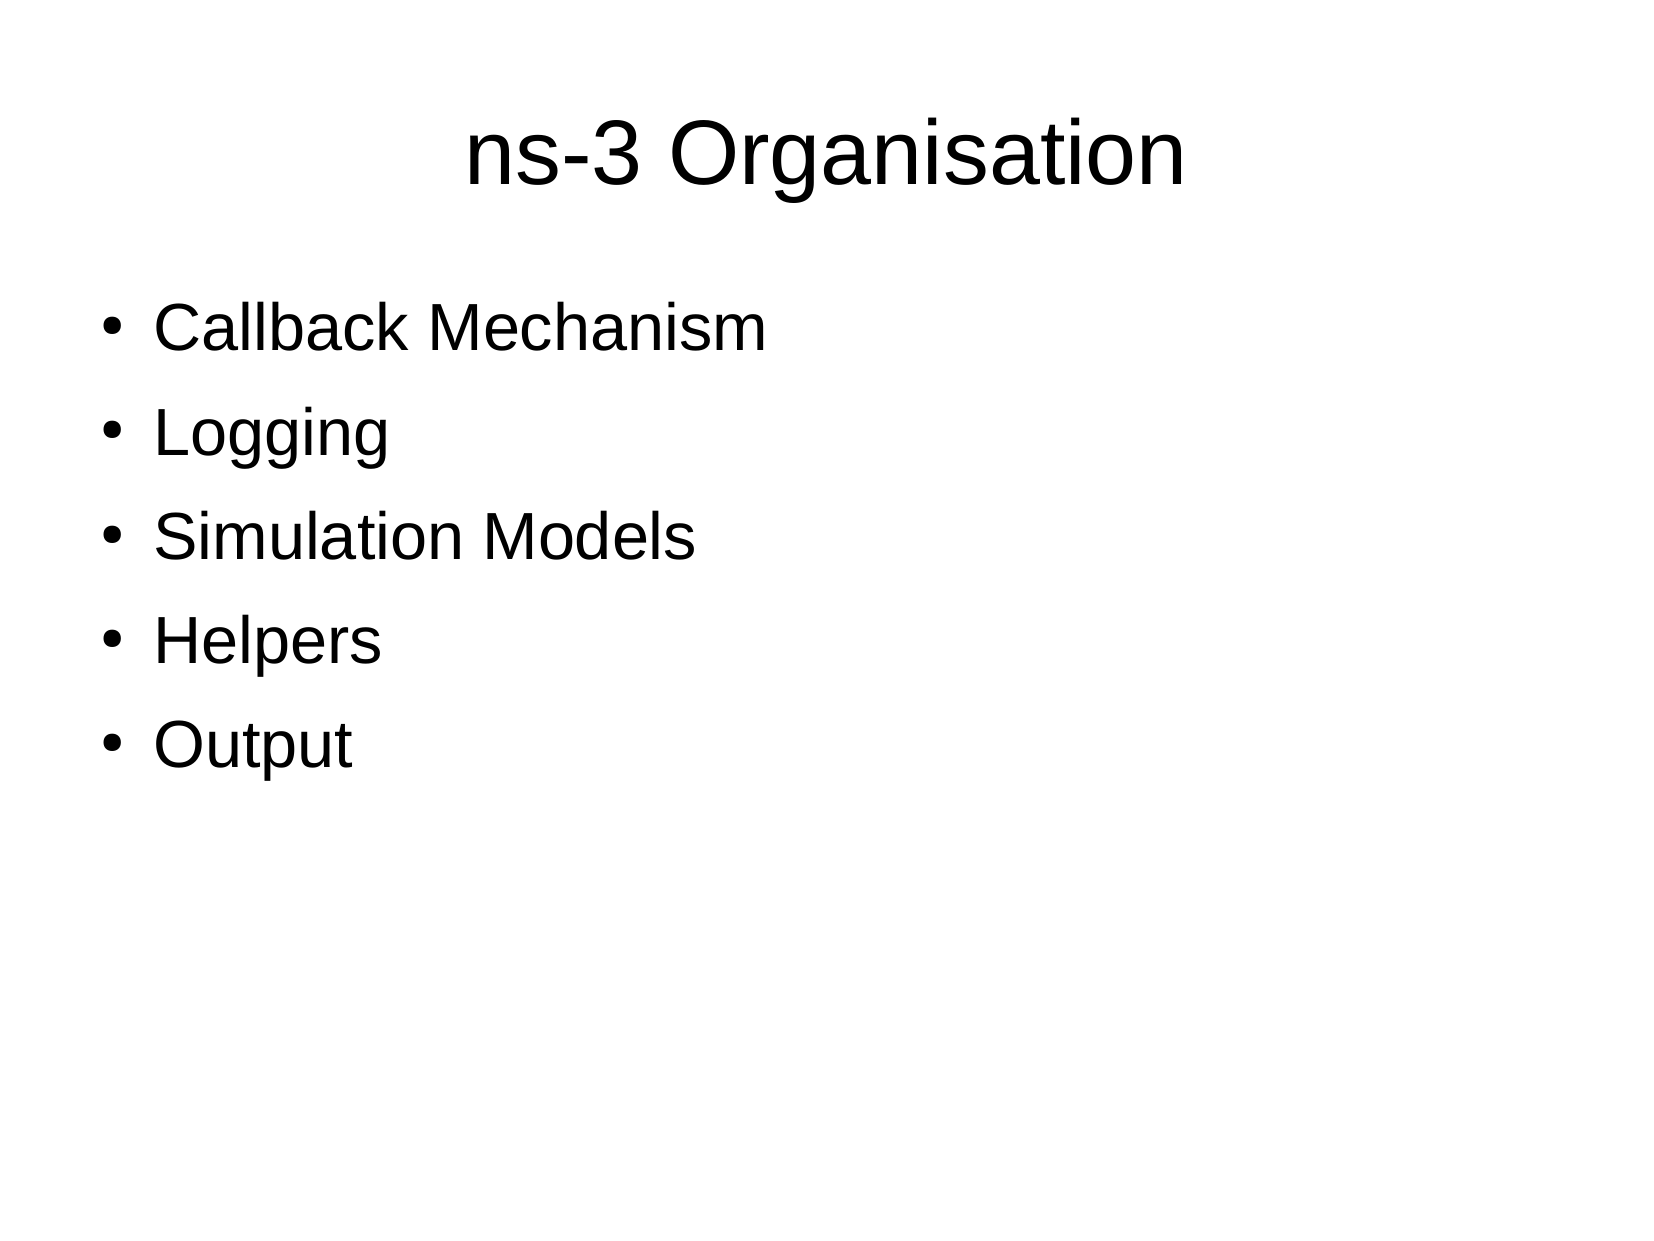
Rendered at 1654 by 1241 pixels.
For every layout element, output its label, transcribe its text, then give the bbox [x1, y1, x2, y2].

list Callback Mechanism Logging Simulation Models Helpers Output [82, 290, 1538, 1010]
title ns-3 Organisation [82, 49, 1571, 257]
